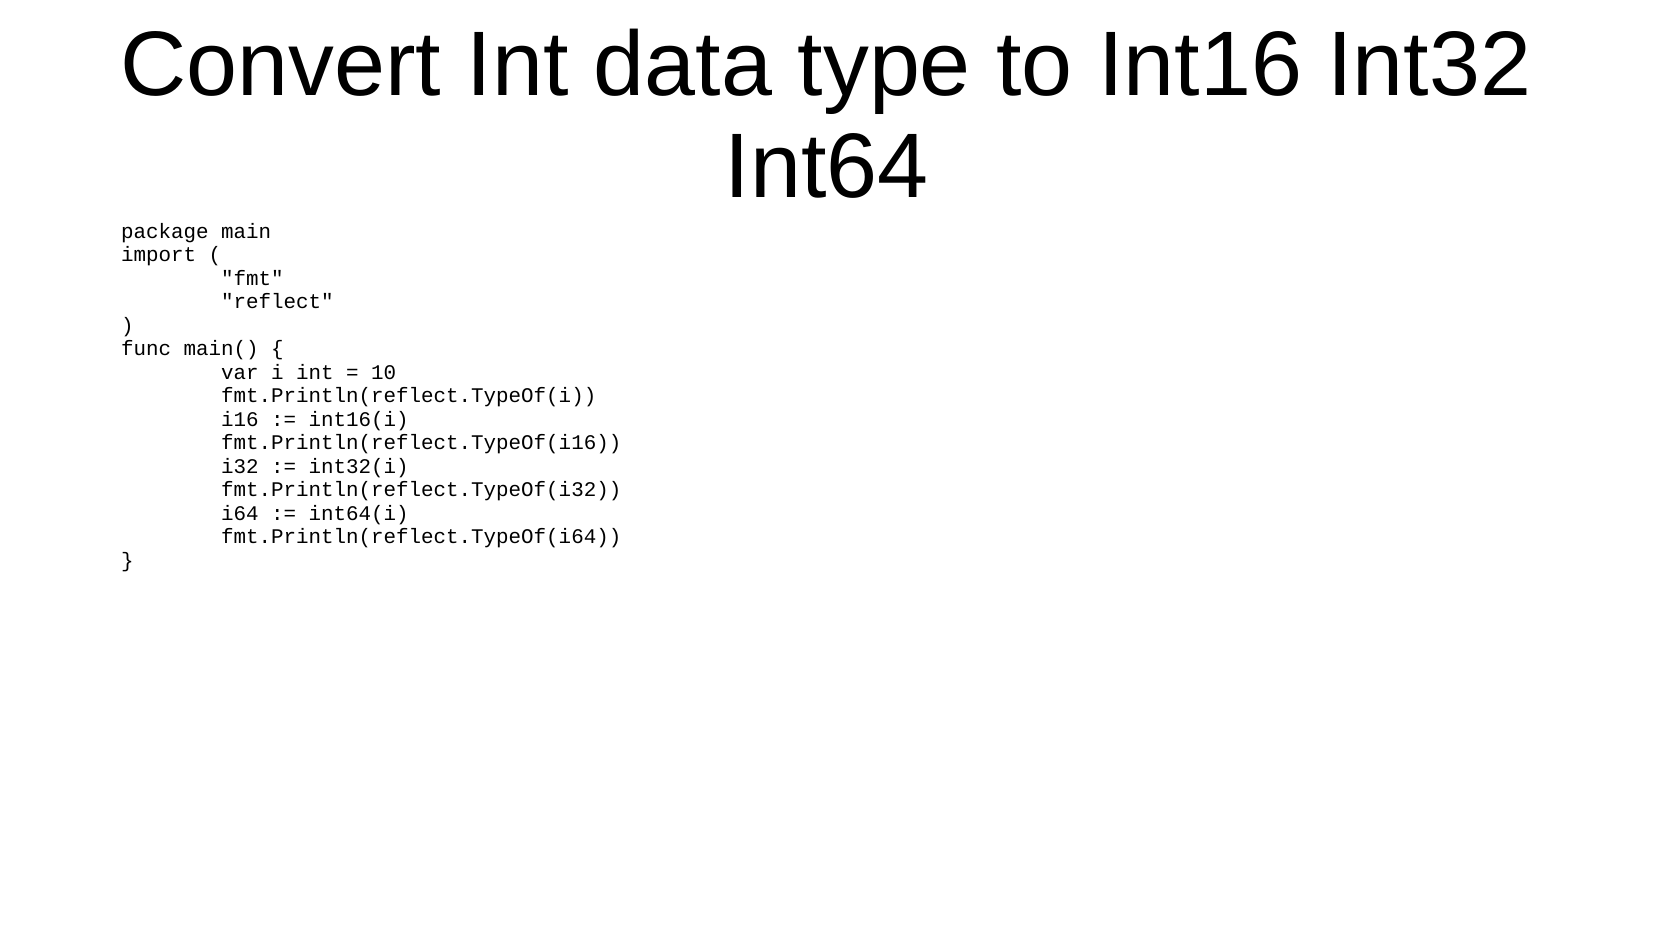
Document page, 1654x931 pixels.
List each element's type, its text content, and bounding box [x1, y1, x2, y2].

text_box package main import ( "fmt" "reflect" ) func main() { var i int = 10 fmt.Println(reflect.TypeOf(i)) i16 := int16(i) fmt.Println(reflect.TypeOf(i16)) i32 := int32(i) fmt.Println(reflect.TypeOf(i32)) i64 := int64(i) fmt.Println(reflect.TypeOf(i64)) } [106, 213, 1560, 758]
title Convert Int data type to Int16 Int32 Int64 [82, 12, 1571, 218]
